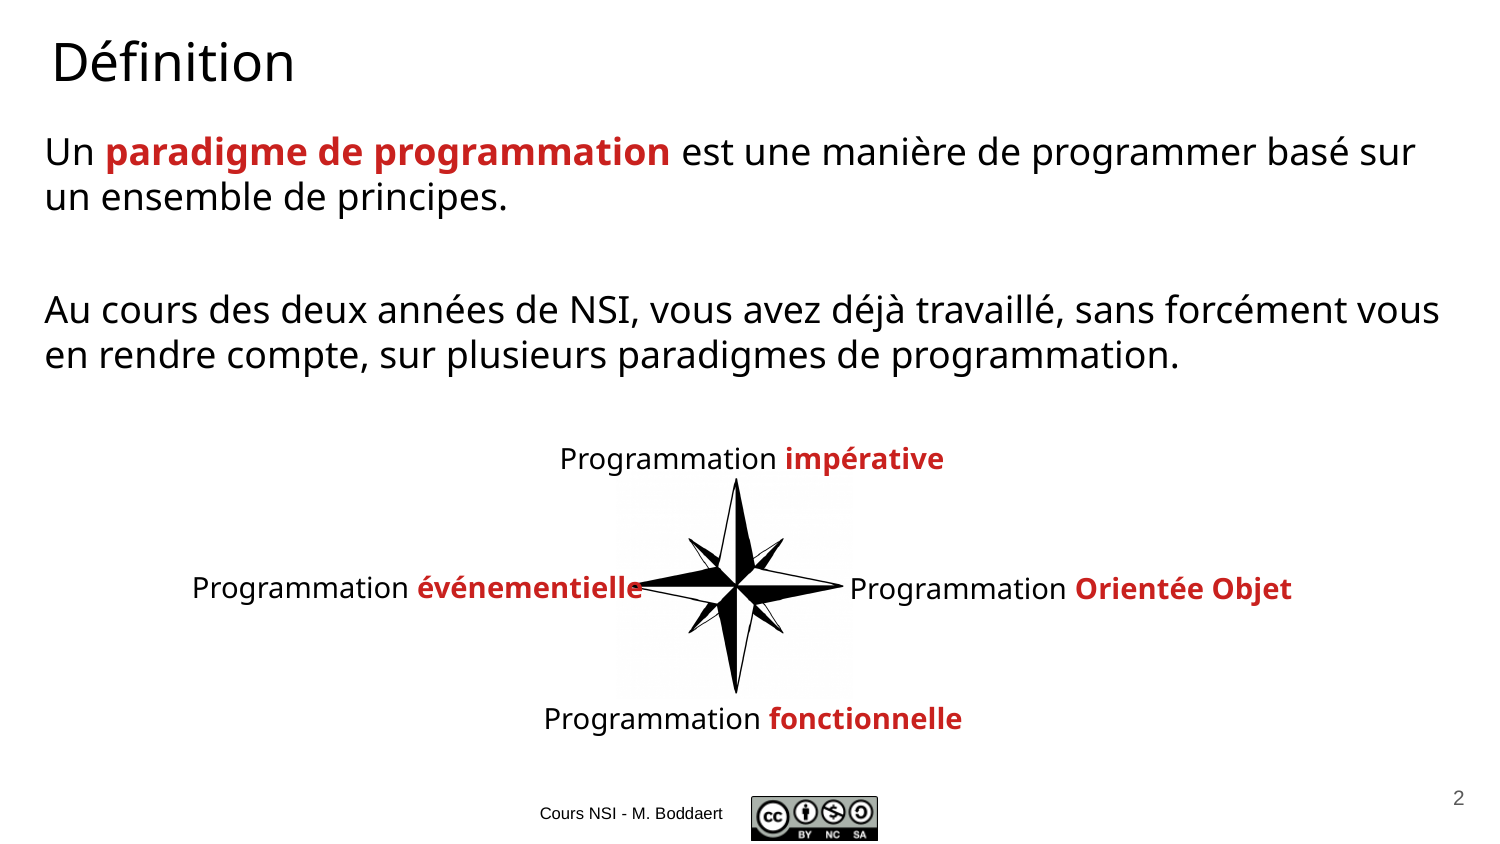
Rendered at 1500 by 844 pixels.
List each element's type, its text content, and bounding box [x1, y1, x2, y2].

picture [751, 796, 878, 841]
text_box Programmation Orientée Objet [834, 561, 1278, 610]
text_box Un paradigme de programmation est une manière de programmer basé sur un ensemble de principes. Au cours des deux années de NSI, vous avez déjà travaillé, sans forcément vous en rendre compte, sur plusieurs paradigmes de programmation. [29, 120, 1477, 760]
title Définition [51, 13, 1449, 108]
text_box Programmation événementielle [177, 559, 628, 609]
text_box Programmation impérative [544, 431, 929, 480]
slide_number <numéro> [1389, 764, 1480, 830]
picture [616, 480, 853, 691]
text_box Programmation fonctionnelle [528, 691, 948, 740]
